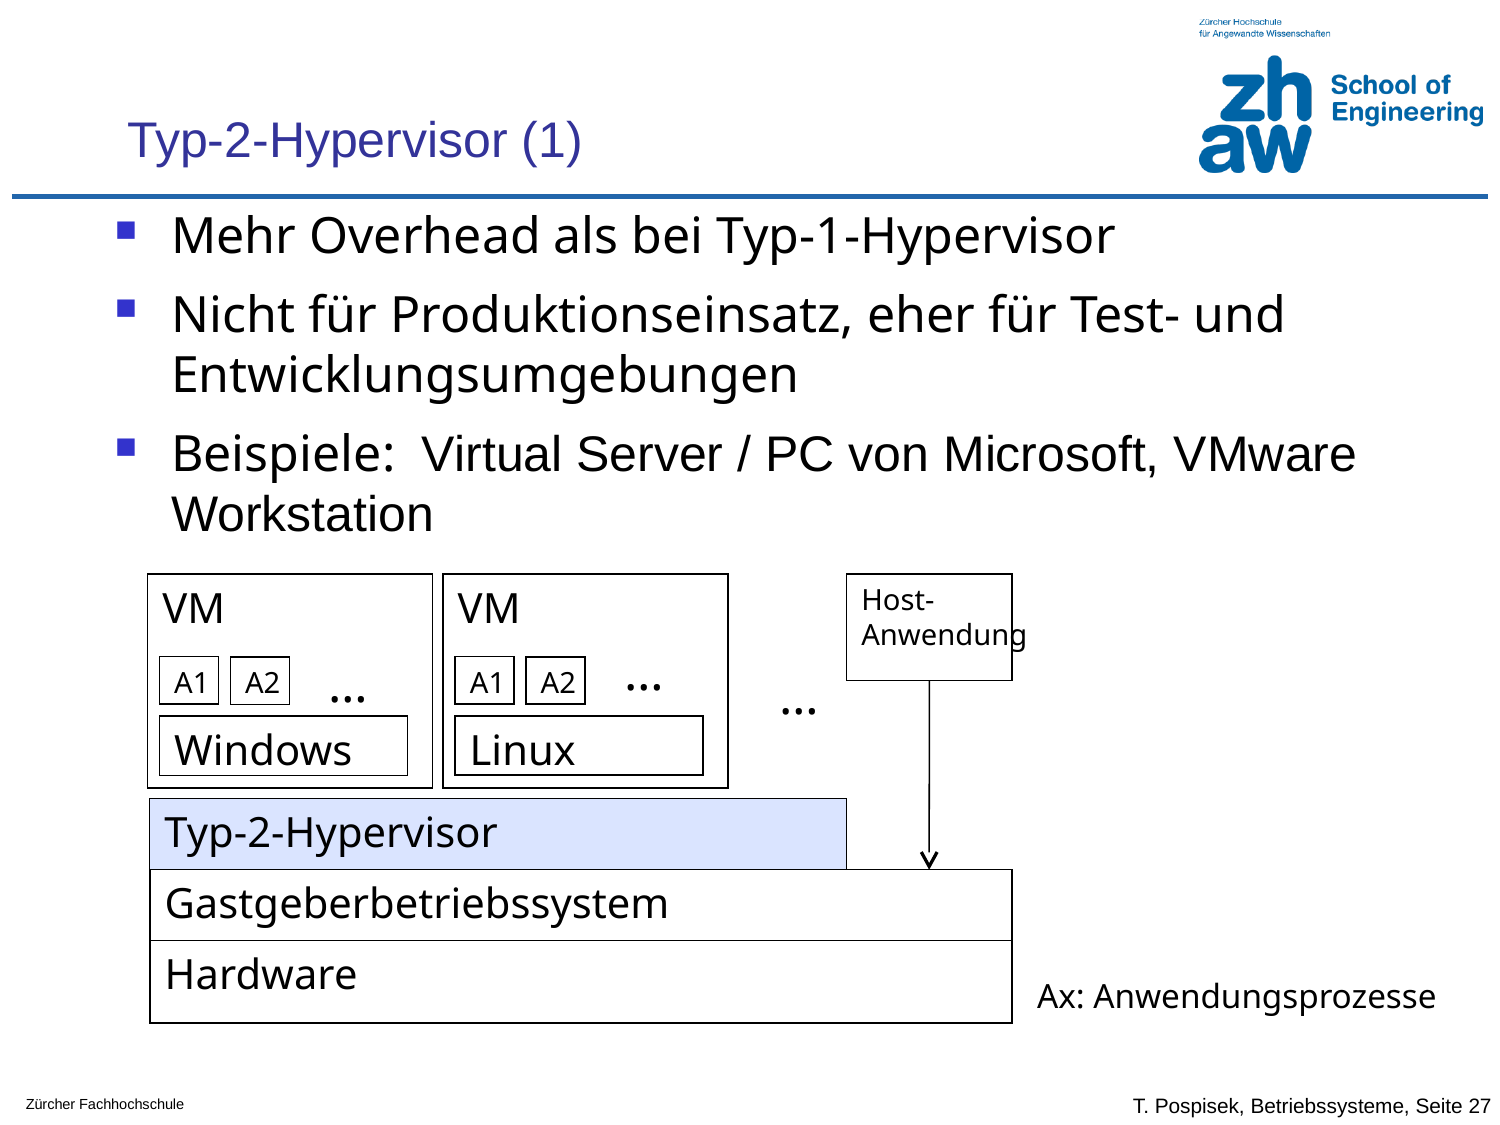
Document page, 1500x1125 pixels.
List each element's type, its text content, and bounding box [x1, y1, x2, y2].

text_box Ax: Anwendungsprozesse [1022, 967, 1453, 1023]
text_box Hardware [149, 941, 1012, 1024]
text_box Typ-2-Hypervisor [149, 798, 847, 869]
text_box A1 [159, 656, 219, 705]
text_box … [314, 645, 384, 720]
list Mehr Overhead als bei Typ-1-Hypervisor Nicht für Produktionseinsatz, eher für Test- und Entwicklungsumgebungen Beispiele: Virtual Server / PC von Microsoft, VMware Workstation [99, 196, 1412, 347]
text_box Host- Anwendung [846, 574, 1012, 681]
text_box A2 [525, 656, 585, 705]
title Typ-2-Hypervisor (1) [112, 50, 1391, 175]
text_box … [764, 656, 834, 732]
text_box A2 [230, 656, 290, 705]
text_box Windows [159, 716, 408, 776]
text_box VM [442, 574, 728, 789]
text_box A1 [454, 656, 515, 705]
text_box Linux [454, 716, 703, 775]
text_box VM [147, 574, 433, 789]
picture [1199, 19, 1483, 173]
text_box … [609, 633, 679, 708]
text_box Gastgeberbetriebssystem [149, 869, 1012, 941]
